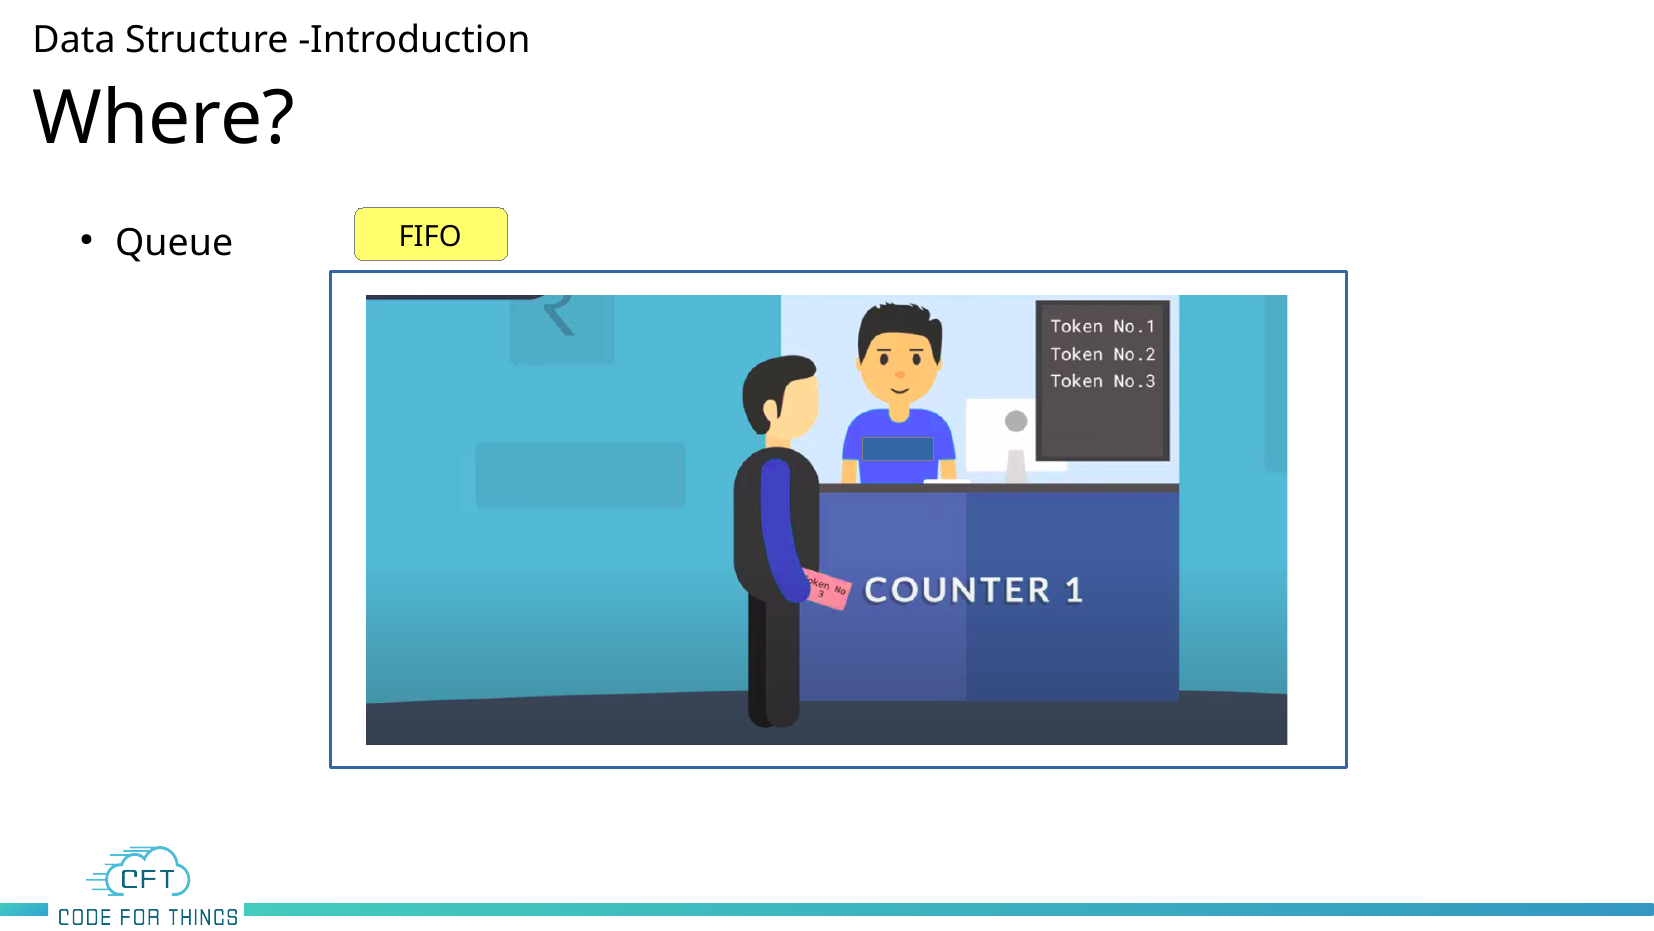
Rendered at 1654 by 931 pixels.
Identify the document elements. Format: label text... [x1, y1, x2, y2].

title Data Structure -Introduction Where? [32, 12, 1184, 166]
picture [59, 846, 237, 925]
text_box [330, 271, 1347, 768]
picture [366, 295, 1288, 745]
text_box [354, 207, 508, 261]
text_box FIFO [383, 208, 491, 258]
text_box Queue [64, 207, 449, 267]
